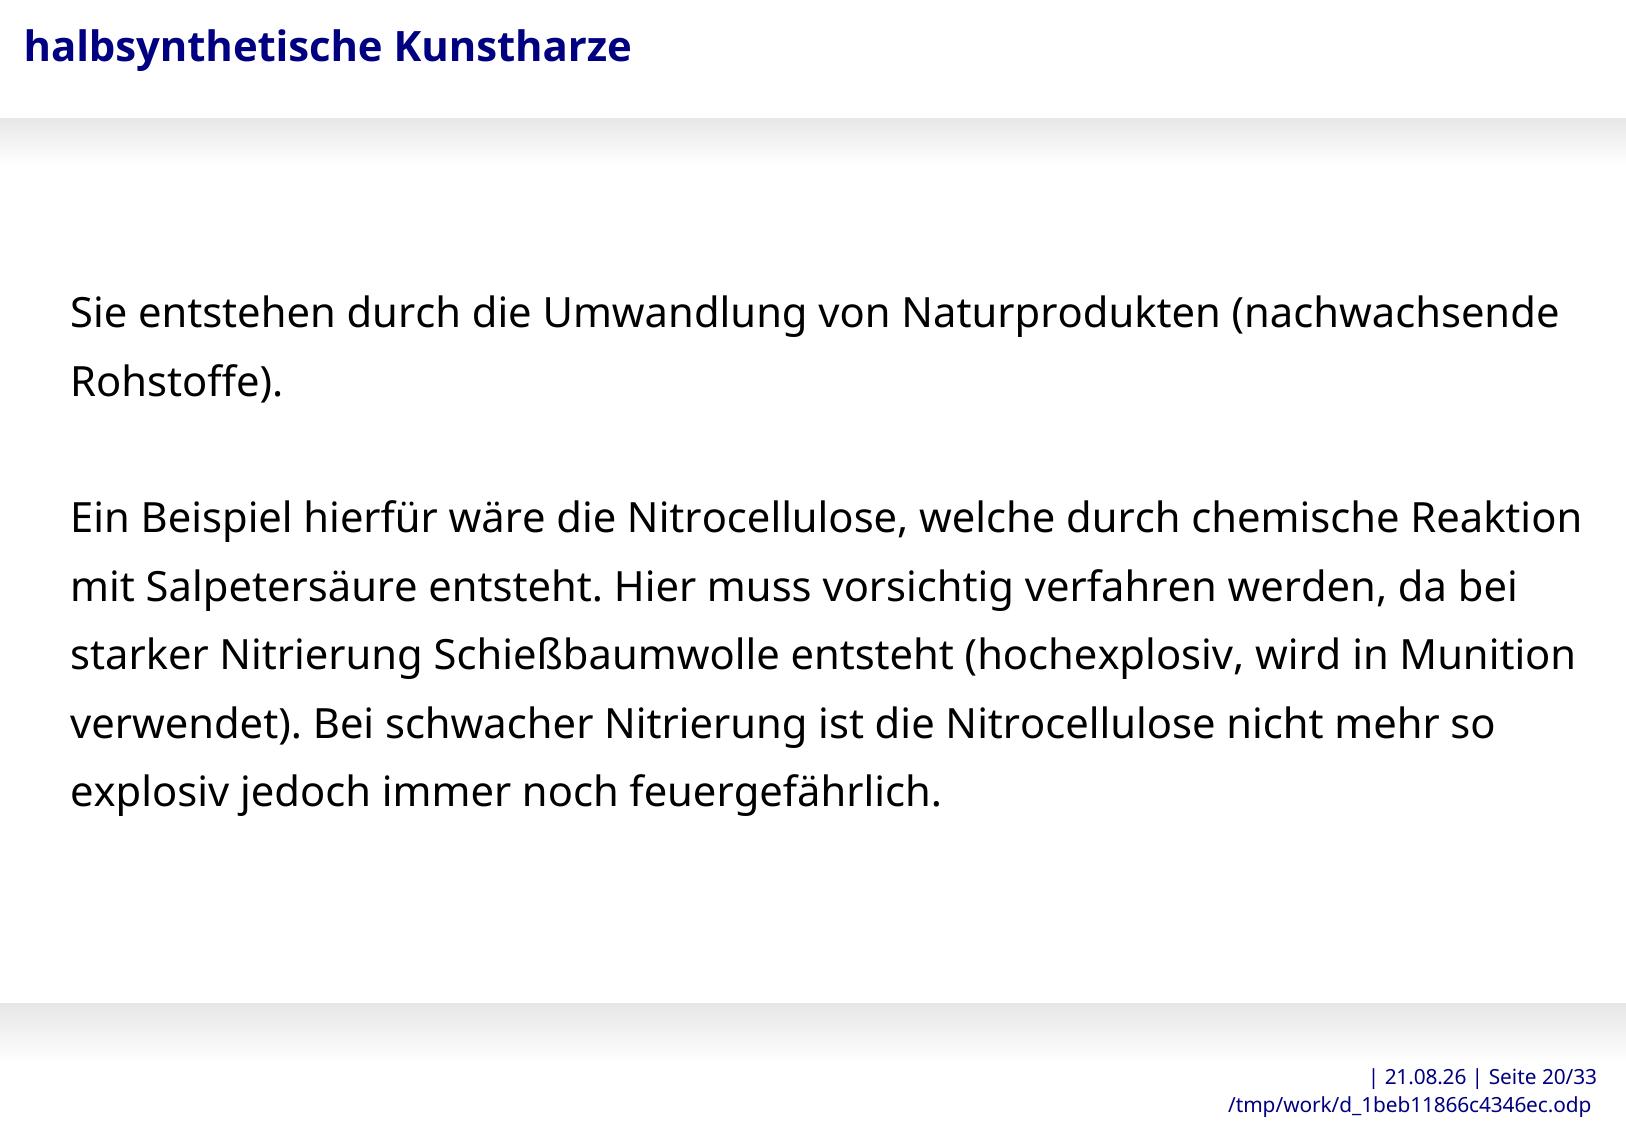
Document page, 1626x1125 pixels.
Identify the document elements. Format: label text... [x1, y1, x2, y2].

title halbsynthetische Kunstharze [23, 5, 1600, 154]
list Sie entstehen durch die Umwandlung von Naturprodukten (nachwachsende Rohstoffe). Ein Beispiel hierfür wäre die Nitrocellulose, welche durch chemische Reaktion mit Salpetersäure entsteht. Hier muss vorsichtig verfahren werden, da bei starker Nitrierung Schießbaumwolle entsteht (hochexplosiv, wird in Munition verwendet). Bei schwacher Nitrierung ist die Nitrocellulose nicht mehr so explosiv jedoch immer noch feuergefährlich. [23, 271, 1588, 989]
